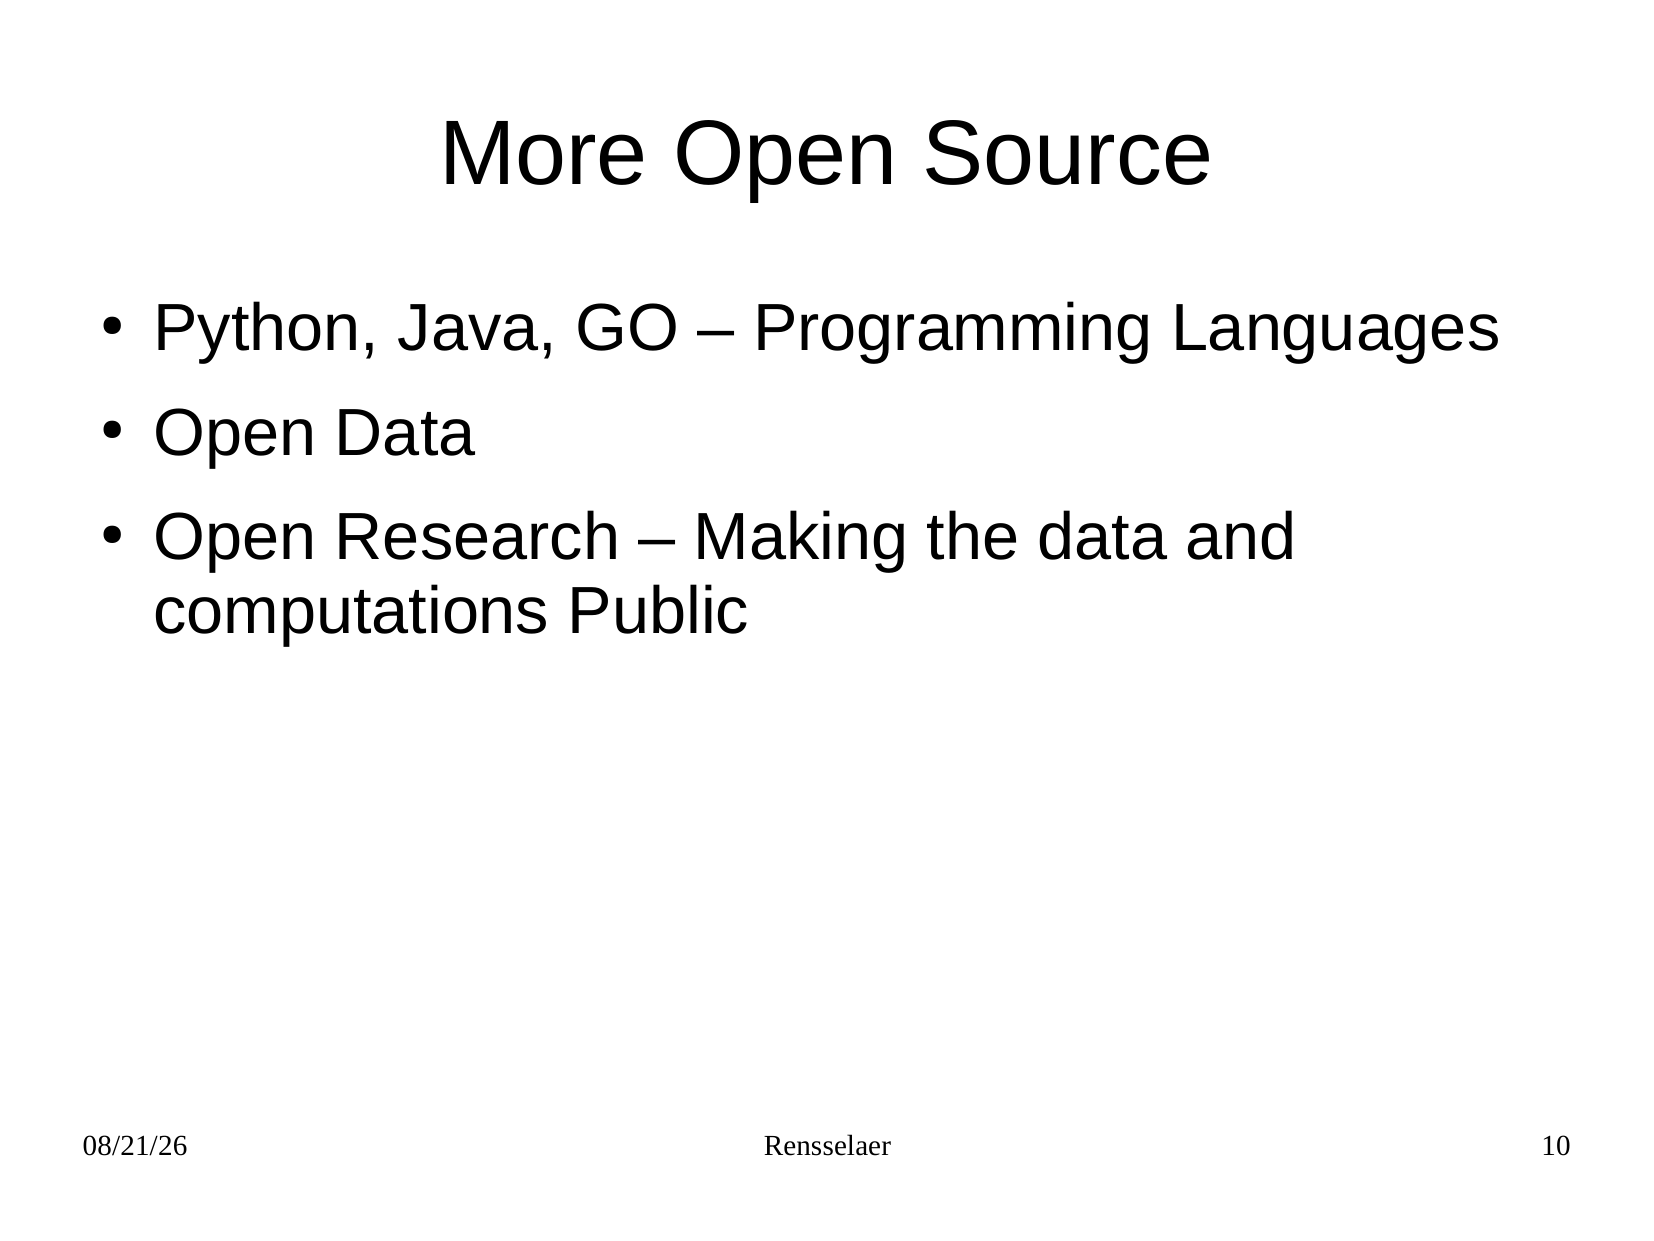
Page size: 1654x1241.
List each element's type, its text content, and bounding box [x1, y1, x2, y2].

list Python, Java, GO – Programming Languages Open Data Open Research – Making the data and computations Public [82, 290, 1571, 1010]
title More Open Source [82, 49, 1571, 257]
